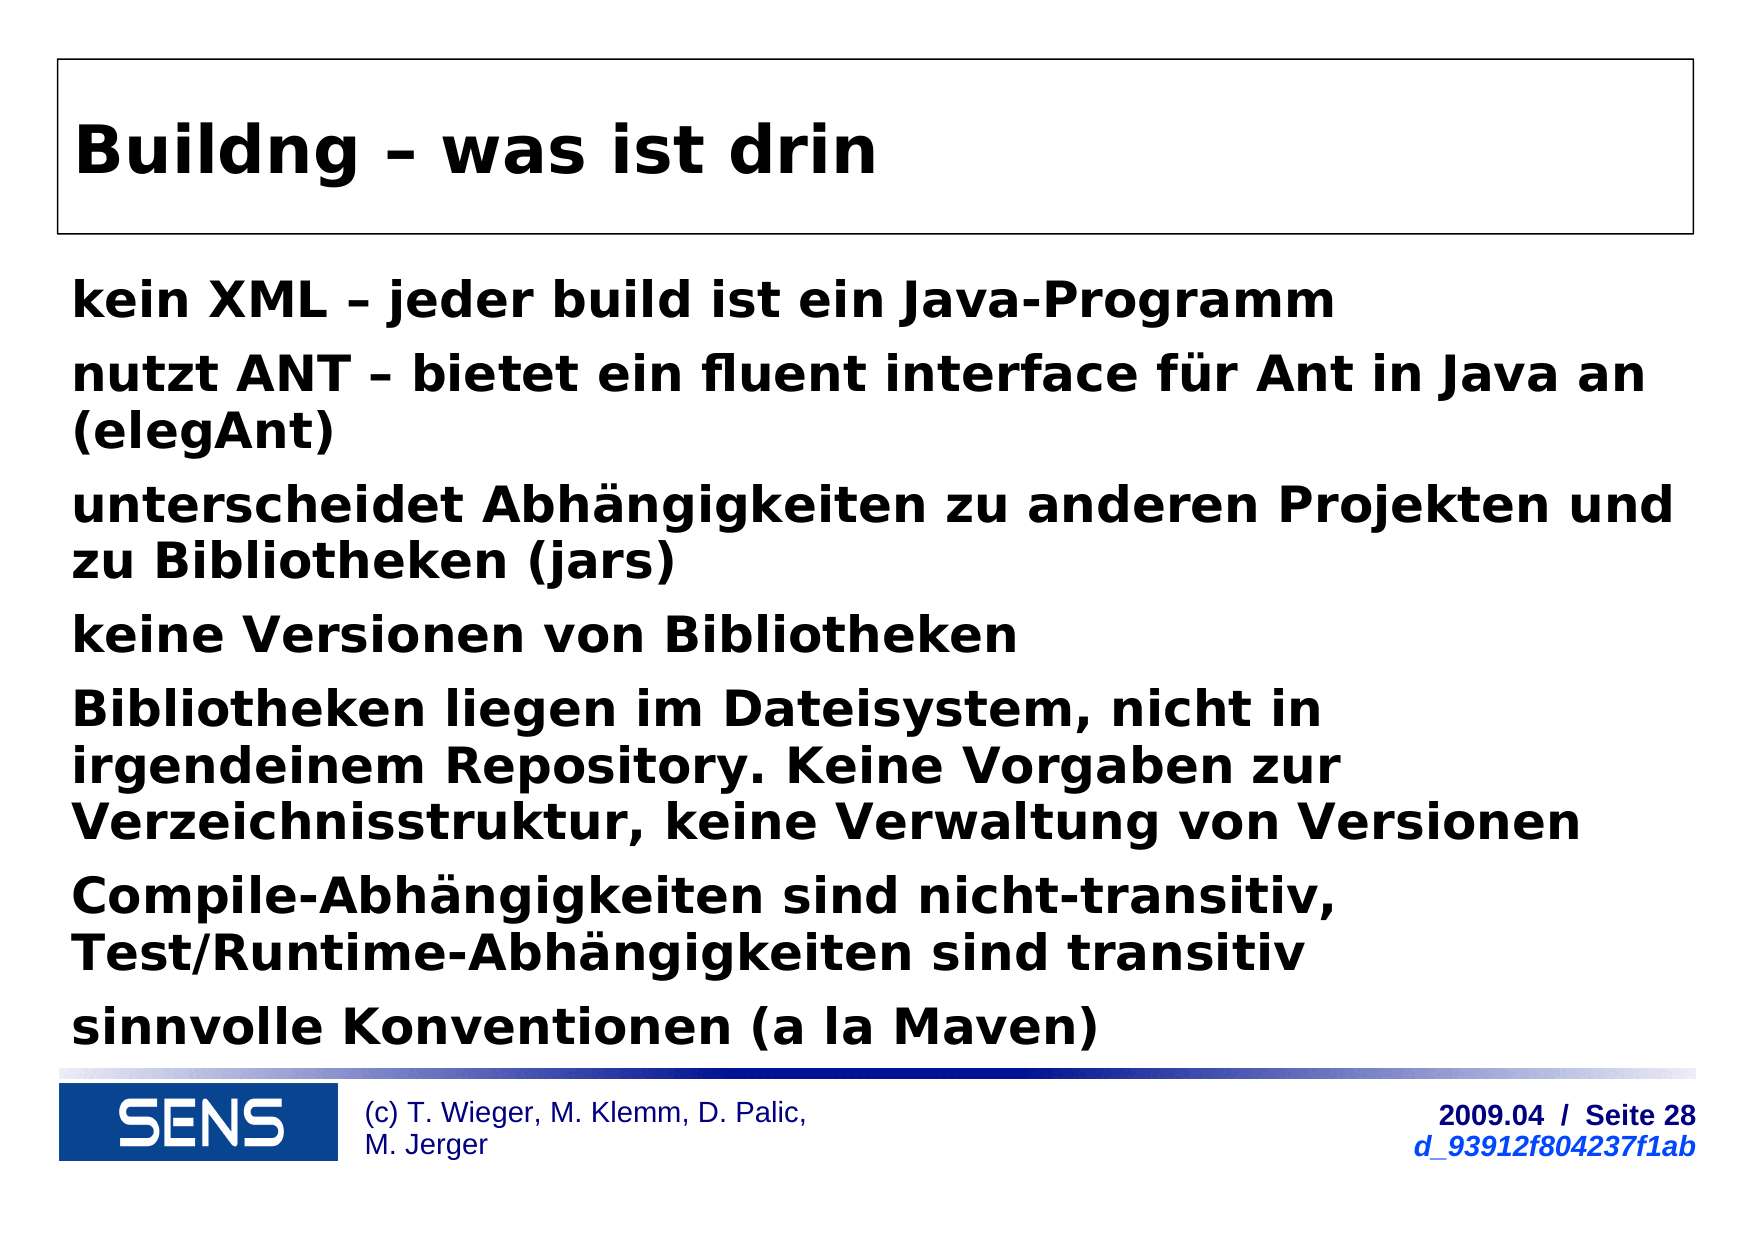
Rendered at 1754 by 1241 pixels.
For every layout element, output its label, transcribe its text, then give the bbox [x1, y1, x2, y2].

list kein XML – jeder build ist ein Java-Programm nutzt ANT – bietet ein fluent interface für Ant in Java an (elegAnt) unterscheidet Abhängigkeiten zu anderen Projekten und zu Bibliotheken (jars) keine Versionen von Bibliotheken Bibliotheken liegen im Dateisystem, nicht in irgendeinem Repository. Keine Vorgaben zur Verzeichnisstruktur, keine Verwaltung von Versionen Compile-Abhängigkeiten sind nicht-transitiv, Test/Runtime-Abhängigkeiten sind transitiv sinnvolle Konventionen (a la Maven) [71, 272, 1693, 1058]
picture [59, 1083, 338, 1161]
picture [59, 1068, 1696, 1079]
title Buildng – was ist drin [73, 53, 1693, 248]
